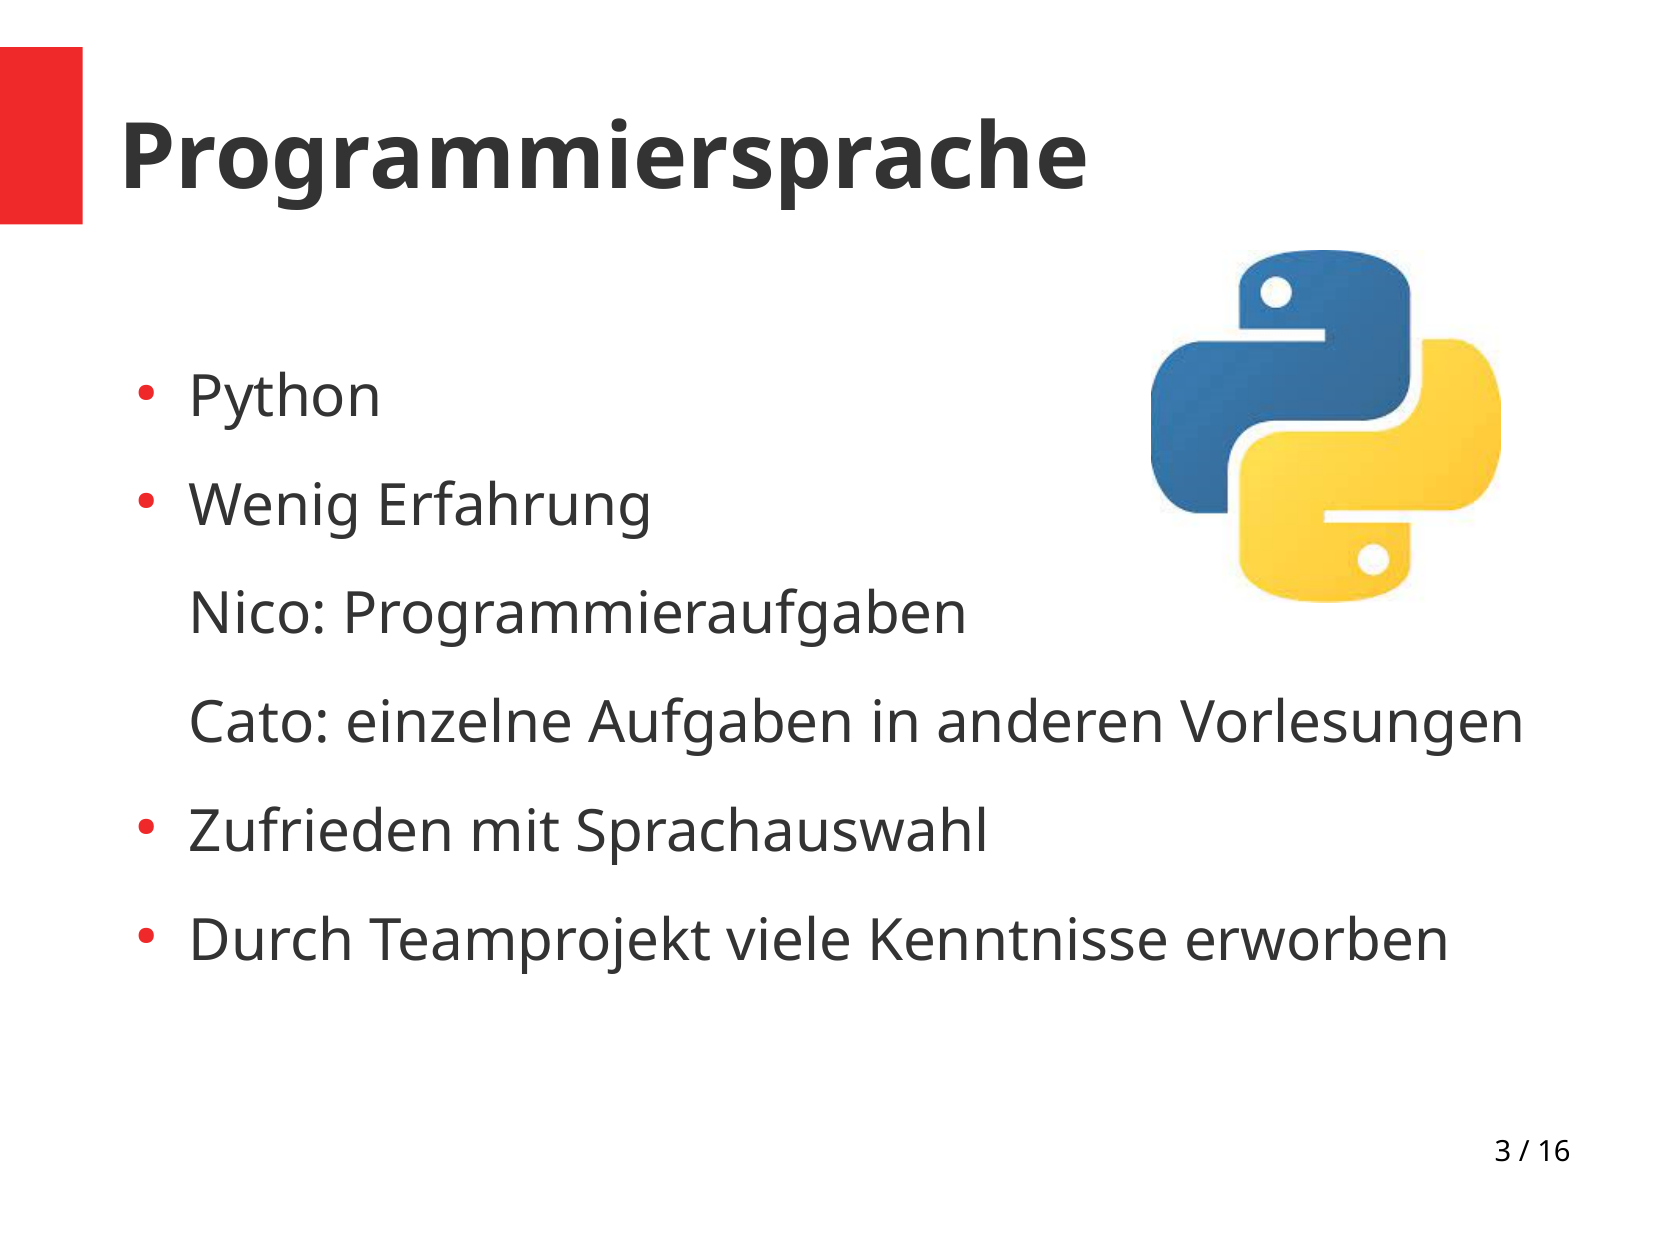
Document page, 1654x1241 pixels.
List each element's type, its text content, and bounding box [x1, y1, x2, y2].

picture [1151, 250, 1501, 603]
title Programmiersprache [118, 49, 1571, 257]
list Python Wenig Erfahrung Nico: Programmieraufgaben Cato: einzelne Aufgaben in anderen Vorlesungen Zufrieden mit Sprachauswahl Durch Teamprojekt viele Kenntnisse erworben [118, 354, 1536, 1074]
